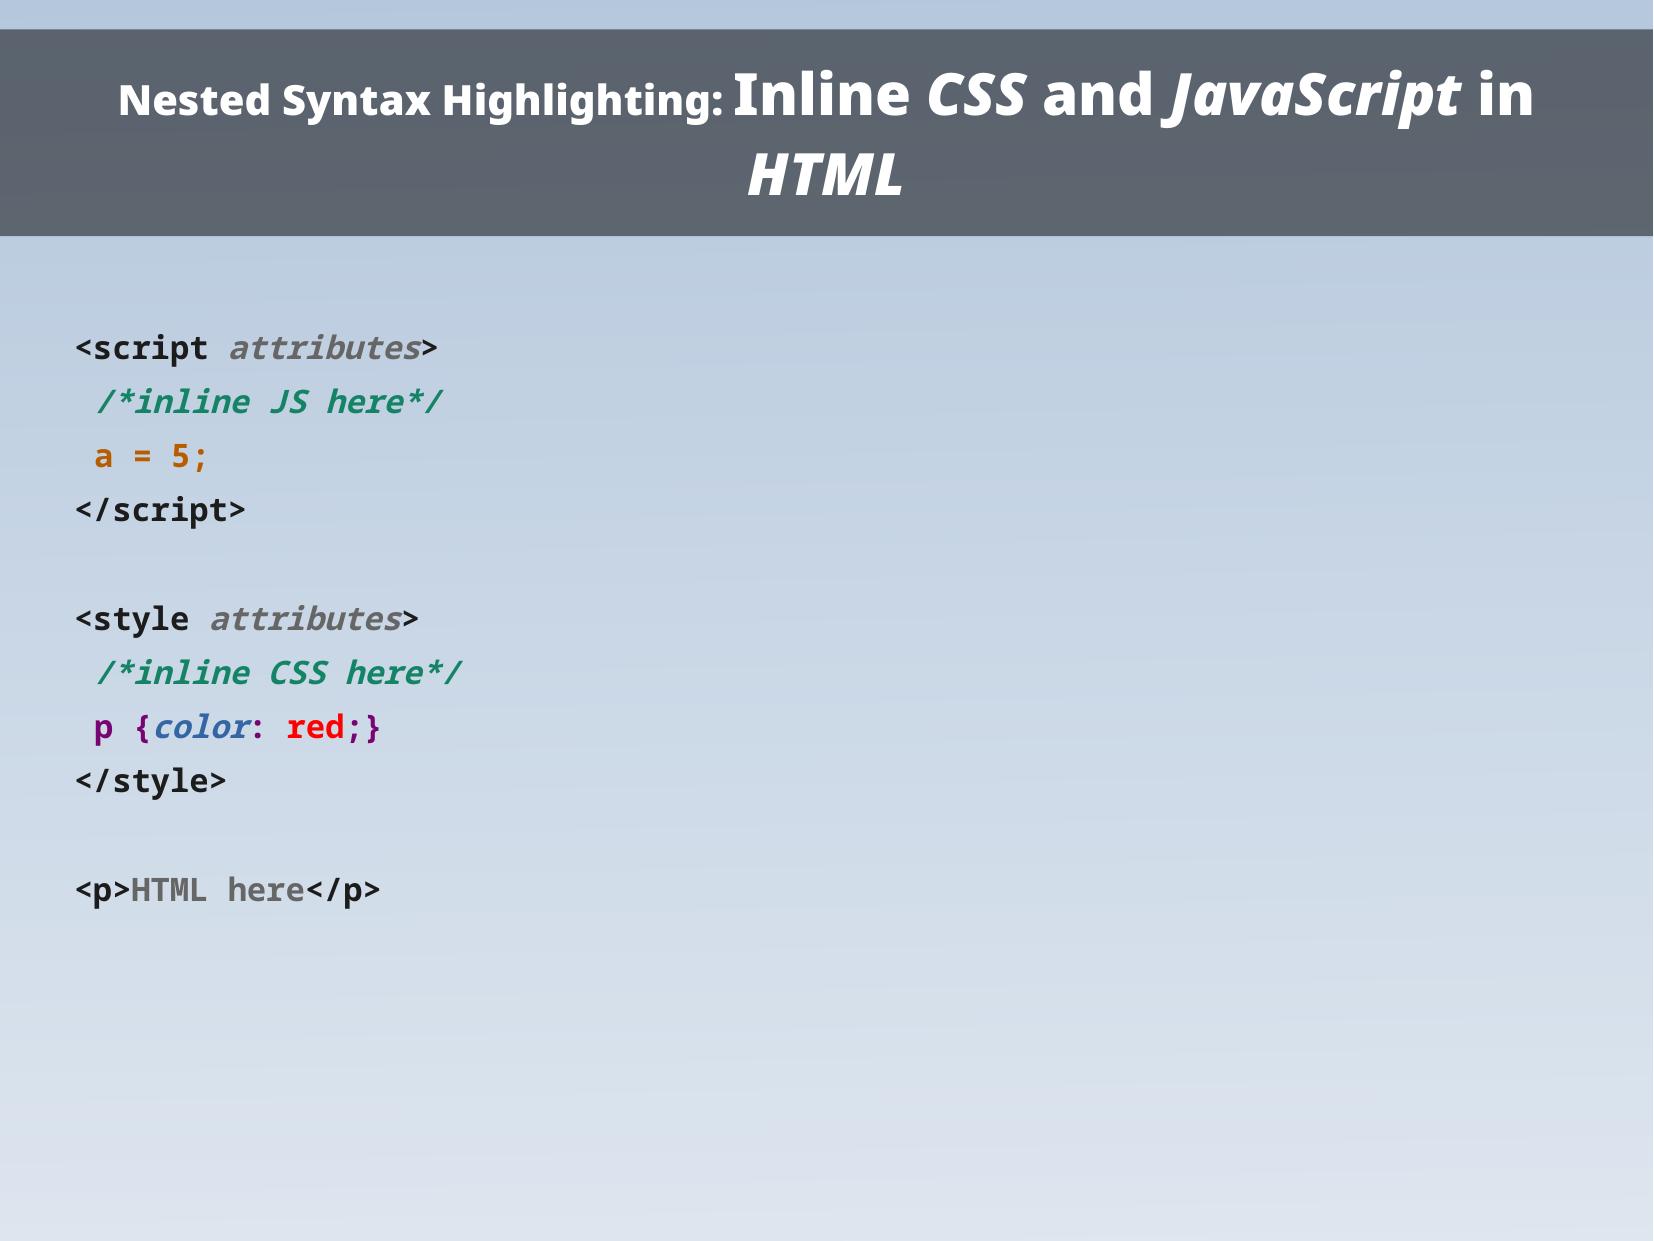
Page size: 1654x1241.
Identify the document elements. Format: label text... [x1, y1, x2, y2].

list <script attributes> /*inline JS here*/ a = 5; </script> <style attributes> /*inline CSS here*/ p {color: red;} </style> <p>HTML here</p> [73, 324, 1580, 919]
title Nested Syntax Highlighting: Inline CSS and JavaScript in HTML [58, 59, 1594, 207]
